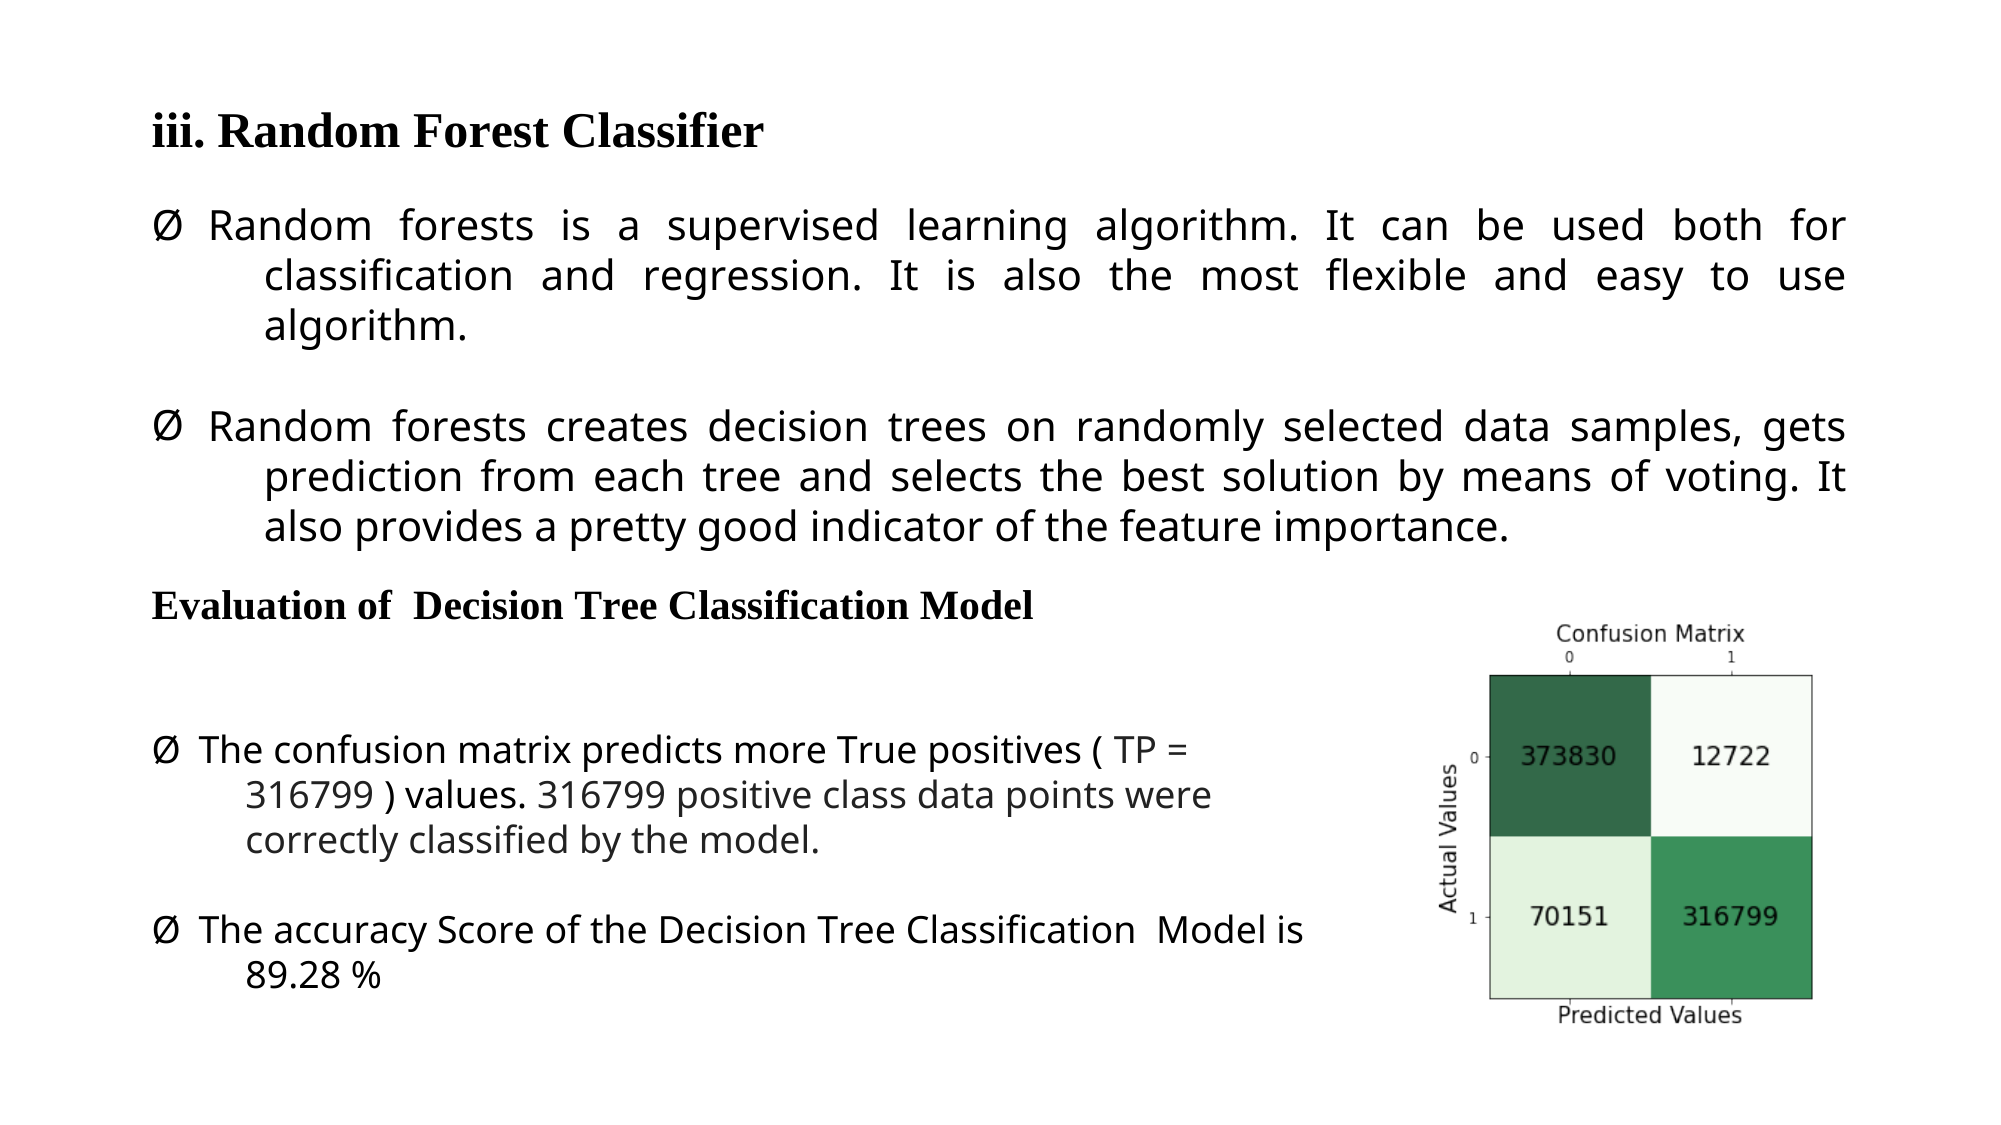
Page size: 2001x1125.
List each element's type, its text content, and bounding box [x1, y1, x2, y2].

picture [1430, 614, 1822, 1037]
text_box The confusion matrix predicts more True positives ( TP = 316799 ) values. 316799 positive class data points were correctly classified by the model. The accuracy Score of the Decision Tree Classification Model is 89.28 % [136, 718, 1357, 916]
text_box Evaluation of Decision Tree Classification Model [136, 570, 1431, 682]
text_box Random Forest Classifier [136, 89, 1186, 166]
text_box Random forests is a supervised learning algorithm. It can be used both for classification and regression. It is also the most flexible and easy to use algorithm. Random forests creates decision trees on randomly selected data samples, gets prediction from each tree and selects the best solution by means of voting. It also provides a pretty good indicator of the feature importance. [136, 191, 1863, 510]
